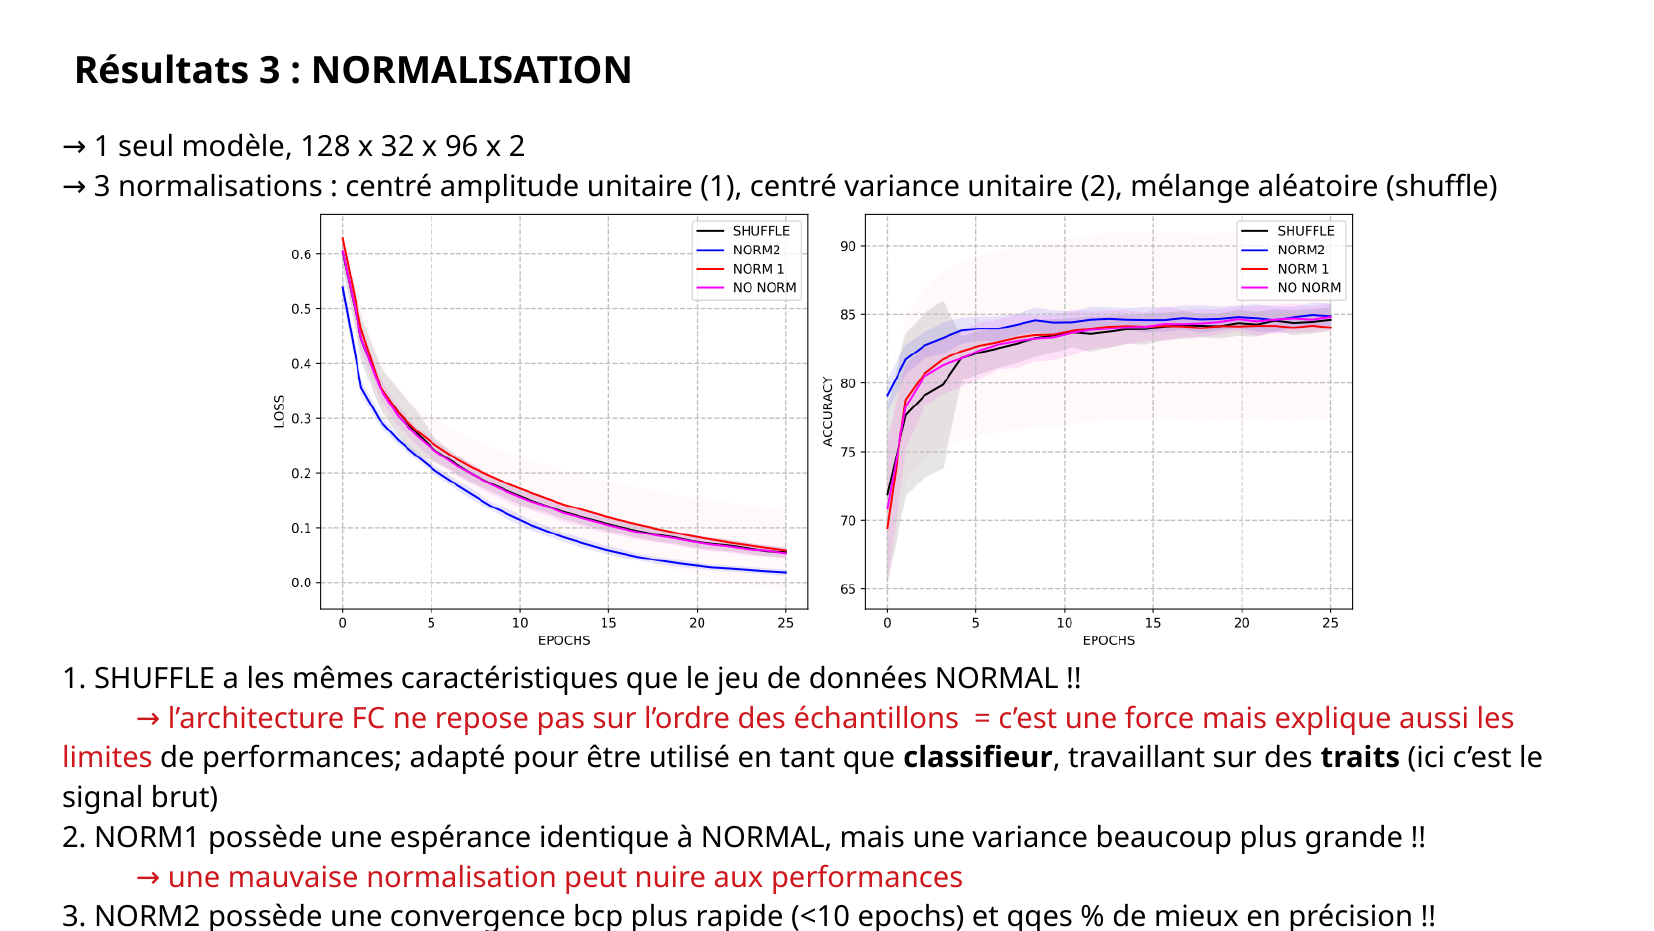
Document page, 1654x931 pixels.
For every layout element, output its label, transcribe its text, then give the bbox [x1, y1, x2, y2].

text_box 1. SHUFFLE a les mêmes caractéristiques que le jeu de données NORMAL !! → l’architecture FC ne repose pas sur l’ordre des échantillons = c’est une force mais explique aussi les limites de performances; adapté pour être utilisé en tant que classifieur, travaillant sur des traits (ici c’est le signal brut) 2. NORM1 possède une espérance identique à NORMAL, mais une variance beaucoup plus grande !! → une mauvaise normalisation peut nuire aux performances 3. NORM2 possède une convergence bcp plus rapide (<10 epochs) et qqes % de mieux en précision !! → une bonne normalisation accélère l’optimisation et les performances finales [47, 649, 1619, 894]
picture [259, 200, 1366, 649]
text_box Résultats 3 : NORMALISATION [59, 35, 1536, 93]
text_box → 1 seul modèle, 128 x 32 x 96 x 2 → 3 normalisations : centré amplitude unitaire (1), centré variance unitaire (2), mélange aléatoire (shuffle) [47, 118, 1619, 199]
